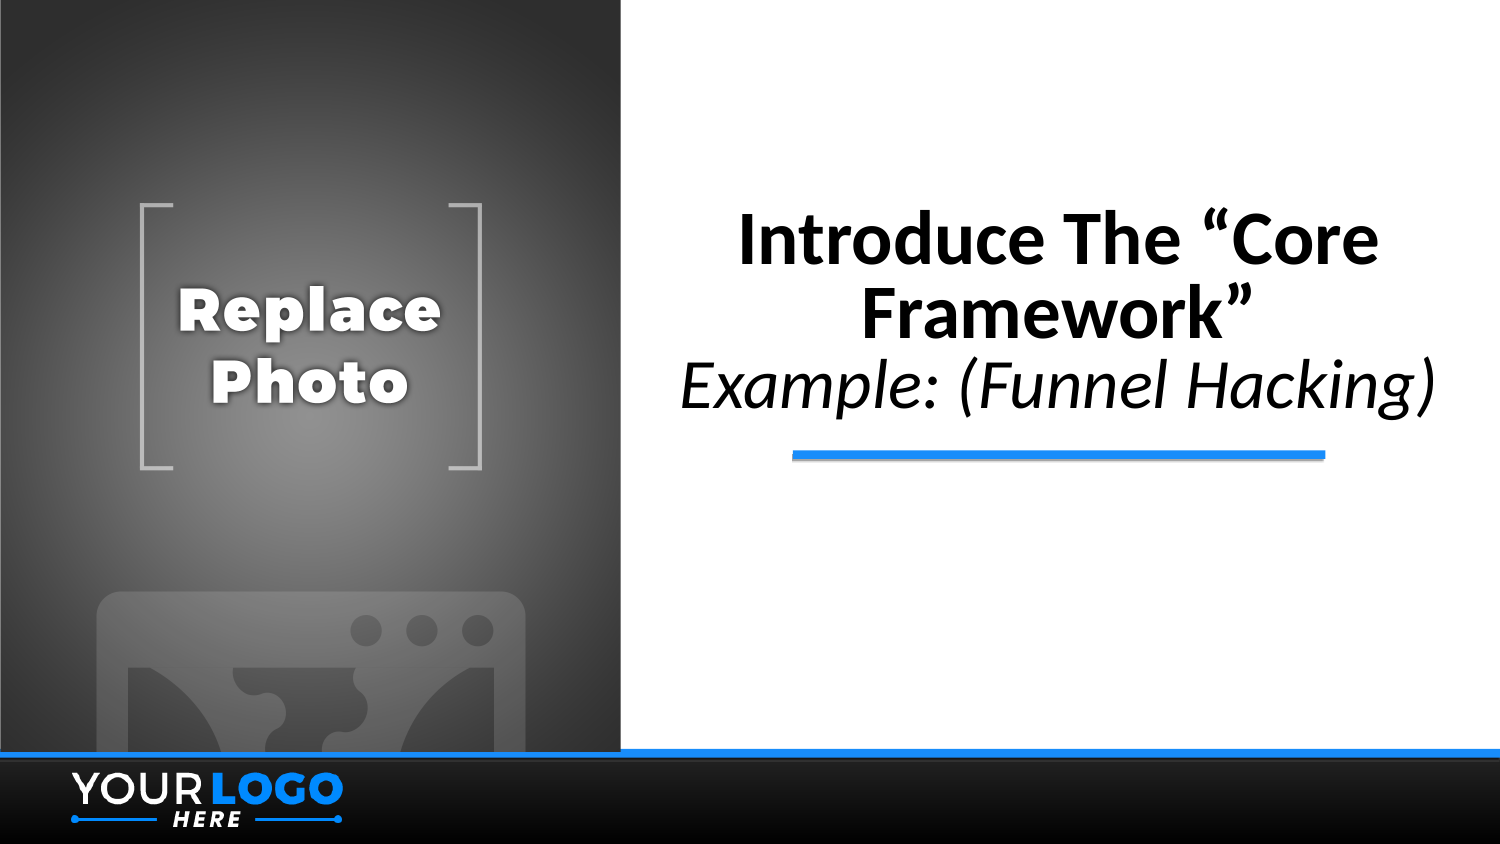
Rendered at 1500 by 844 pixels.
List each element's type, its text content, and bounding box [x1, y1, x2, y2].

picture [66, 766, 346, 831]
picture [0, 0, 621, 752]
text_box [792, 450, 1326, 459]
text_box Introduce The “Core Framework” Example: (Funnel Hacking) [651, 202, 1467, 426]
